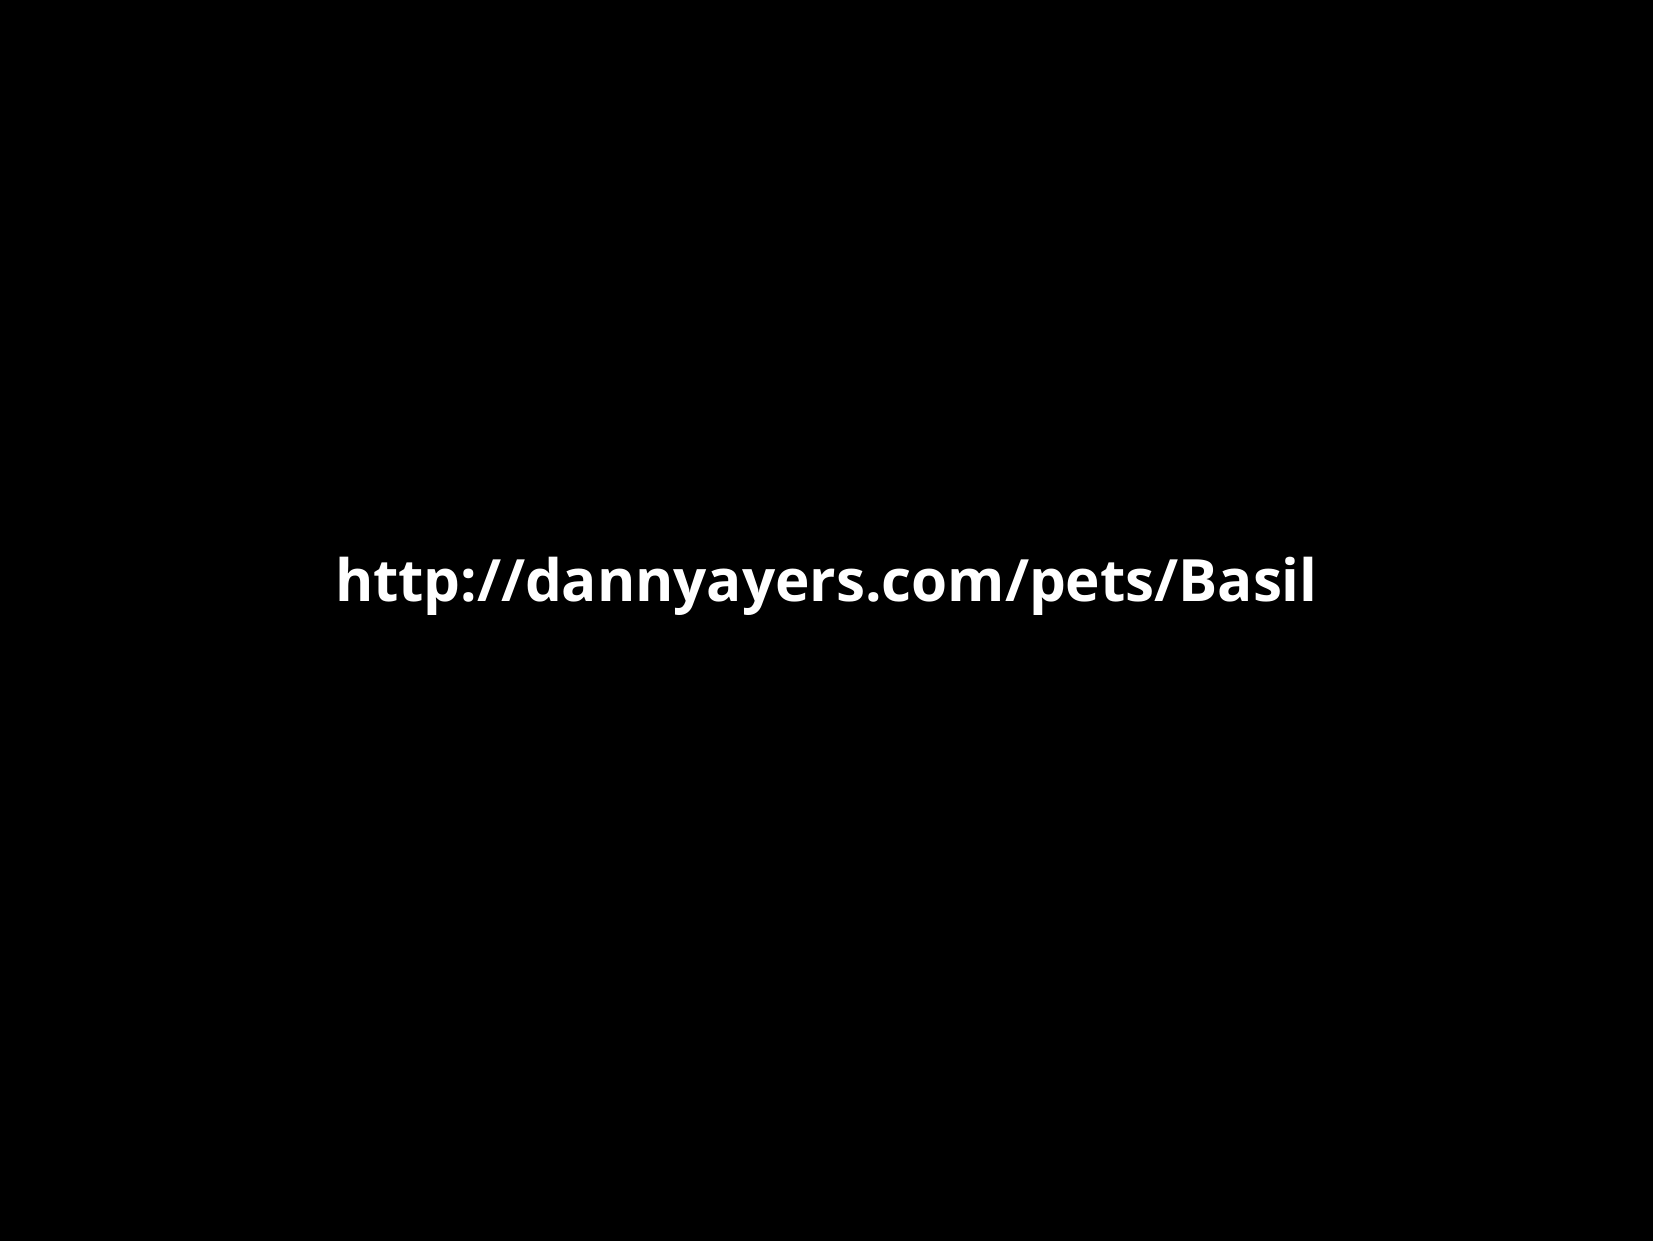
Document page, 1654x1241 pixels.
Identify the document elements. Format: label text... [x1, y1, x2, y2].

subtitle http://dannyayers.com/pets/Basil [82, 49, 1571, 1109]
